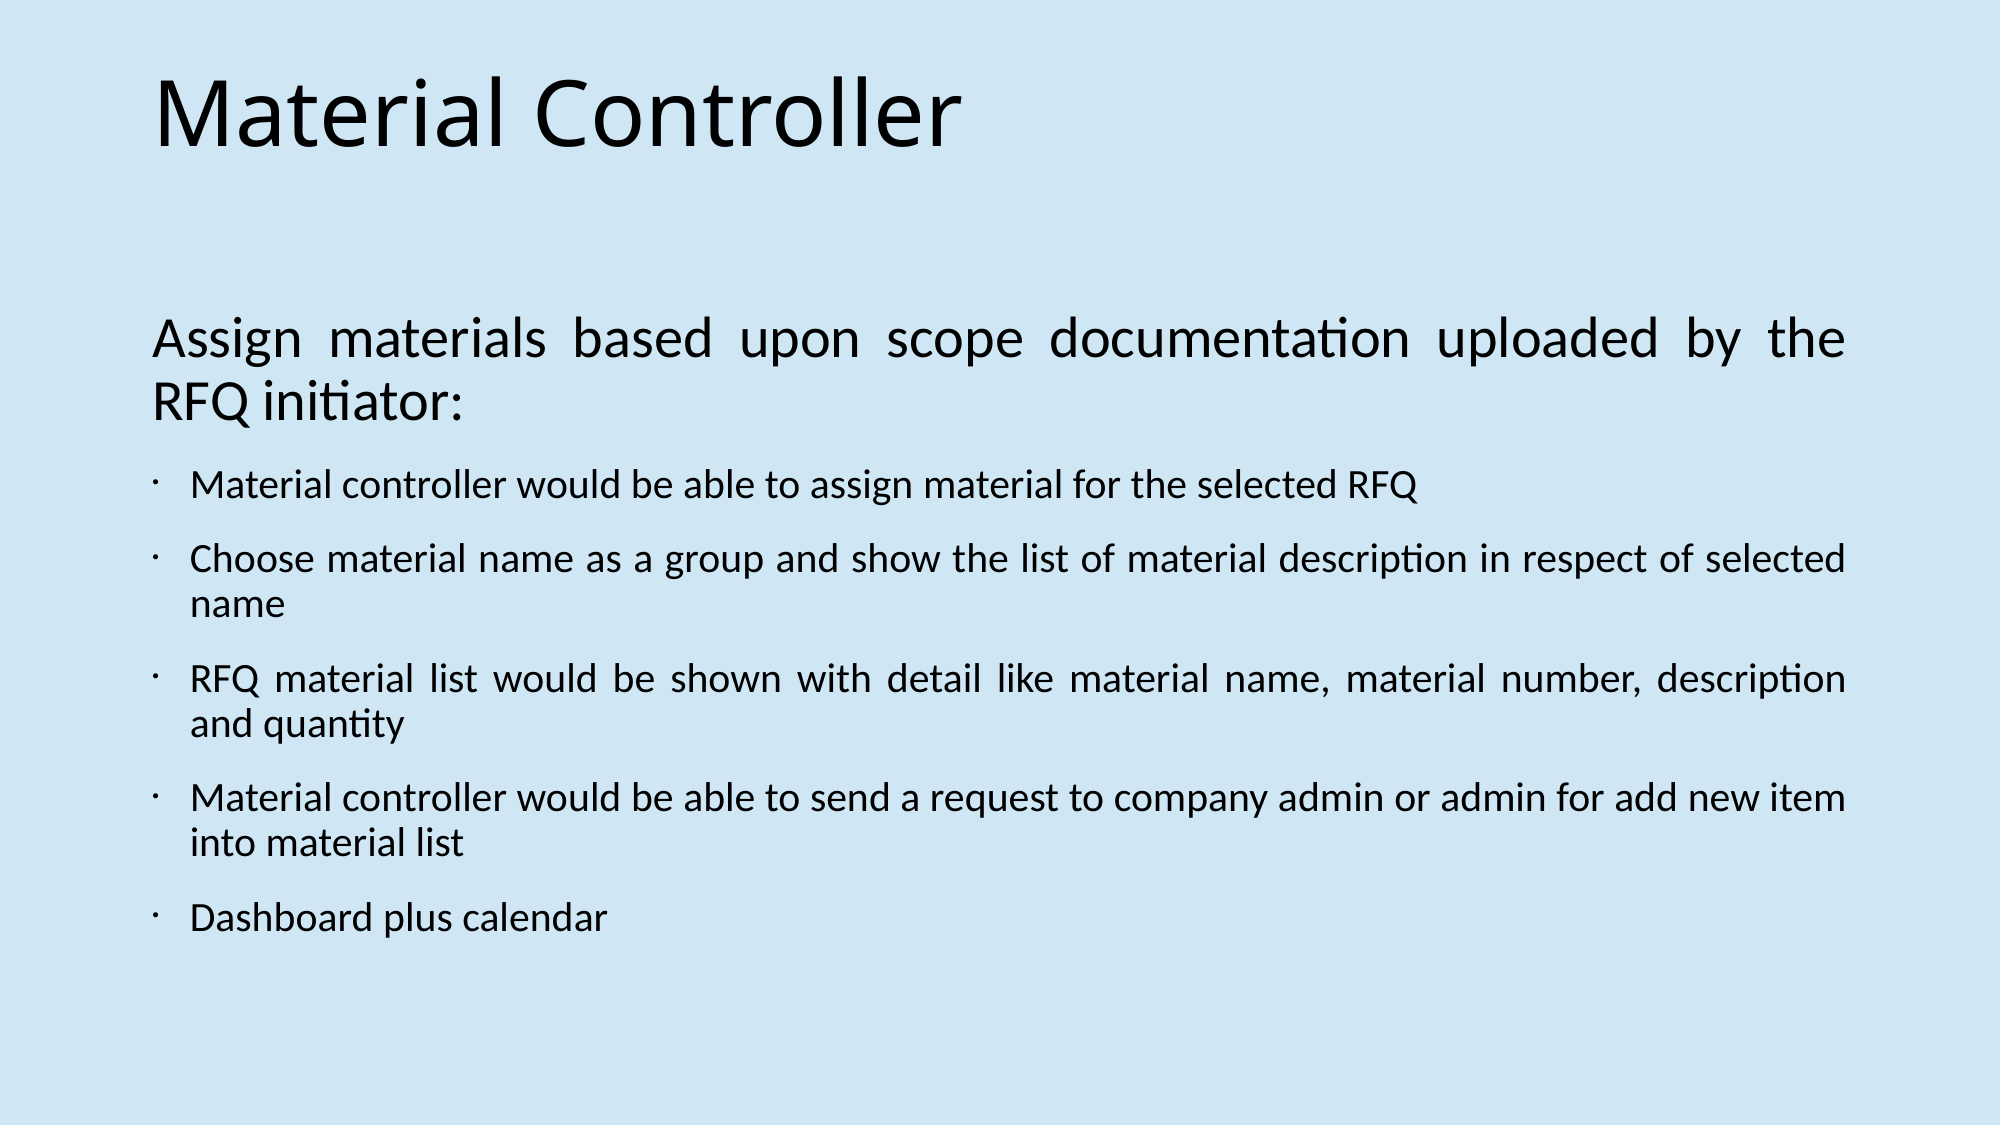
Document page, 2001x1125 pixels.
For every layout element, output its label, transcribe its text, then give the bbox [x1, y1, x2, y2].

list Assign materials based upon scope documentation uploaded by the RFQ initiator: Material controller would be able to assign material for the selected RFQ Choose material name as a group and show the list of material description in respect of selected name RFQ material list would be shown with detail like material name, material number, description and quantity Material controller would be able to send a request to company admin or admin for add new item into material list Dashboard plus calendar [137, 299, 1863, 1014]
title Material Controller [137, 59, 1863, 278]
